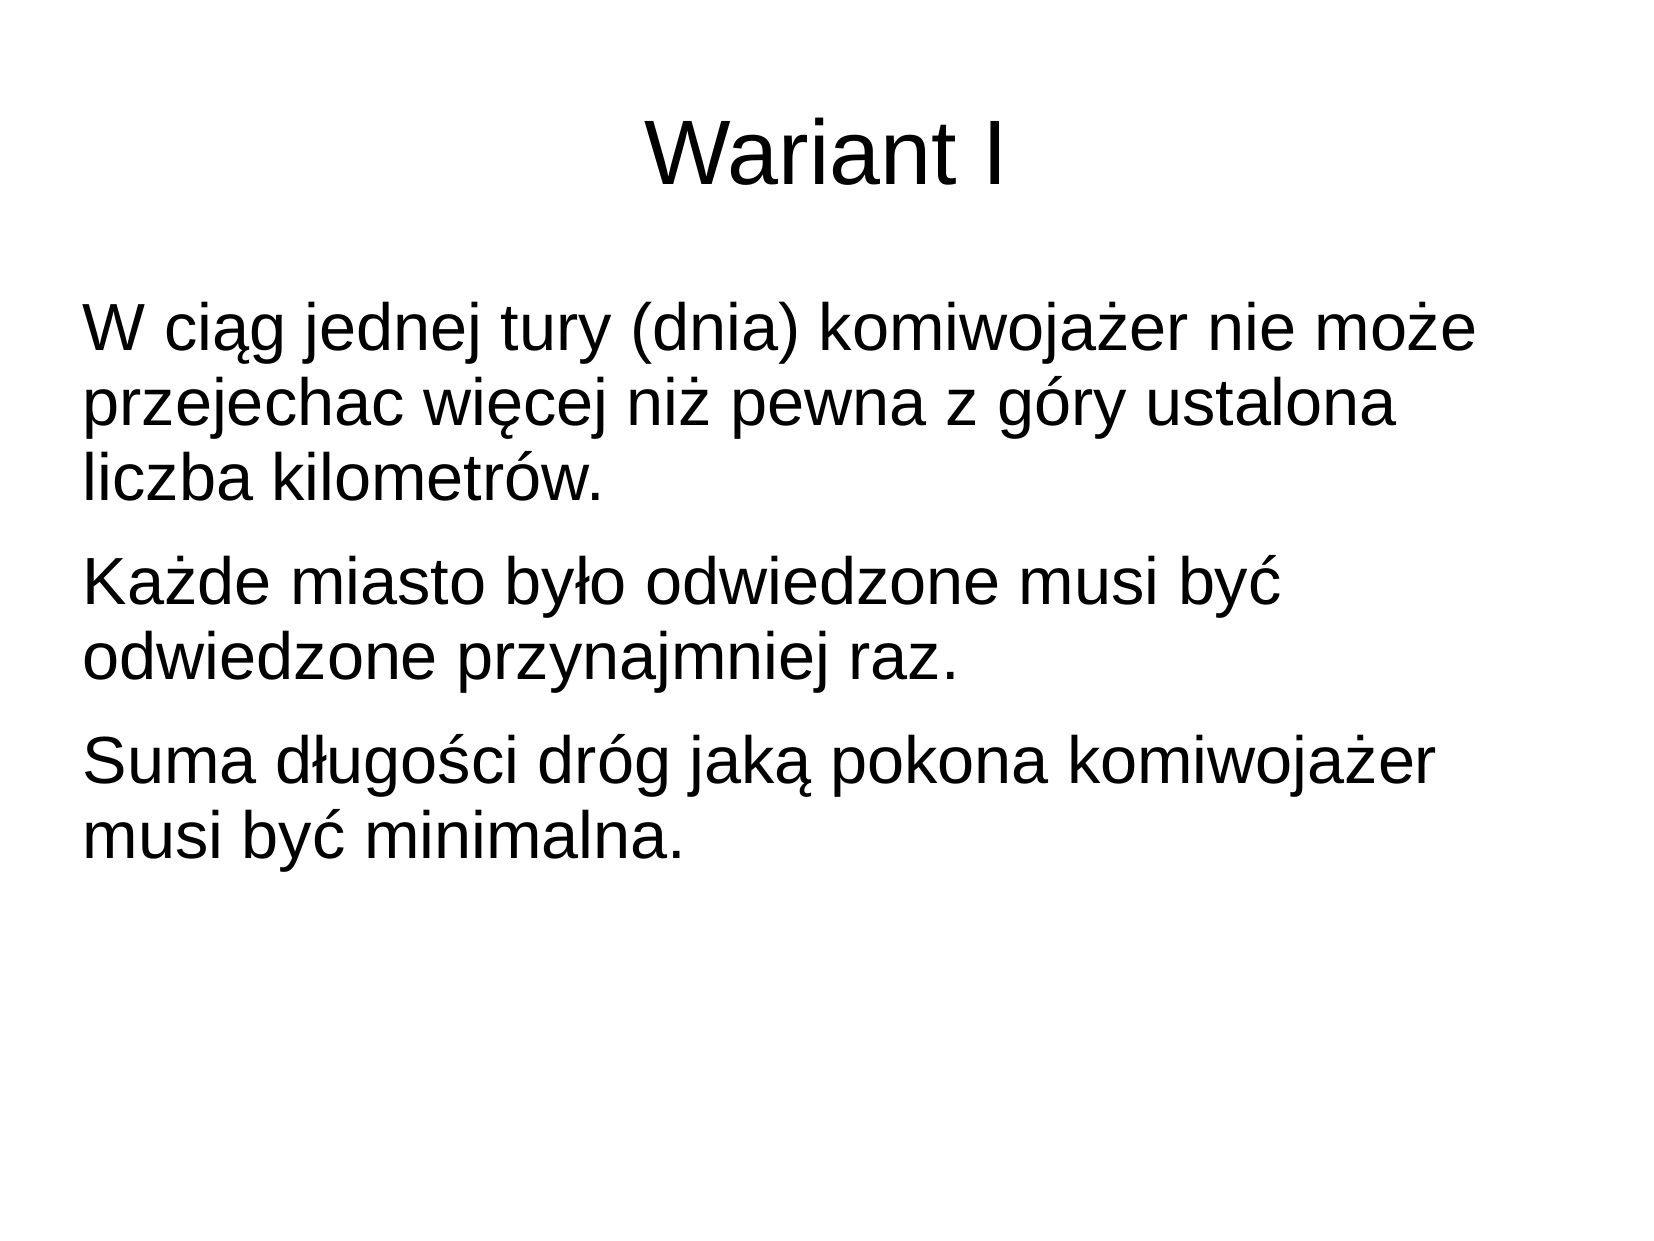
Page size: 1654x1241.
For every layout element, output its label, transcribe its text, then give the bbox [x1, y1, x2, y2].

title Wariant I [82, 49, 1571, 257]
list W ciąg jednej tury (dnia) komiwojażer nie może przejechac więcej niż pewna z góry ustalona liczba kilometrów. Każde miasto było odwiedzone musi być odwiedzone przynajmniej raz. Suma długości dróg jaką pokona komiwojażer musi być minimalna. [82, 290, 1571, 1010]
